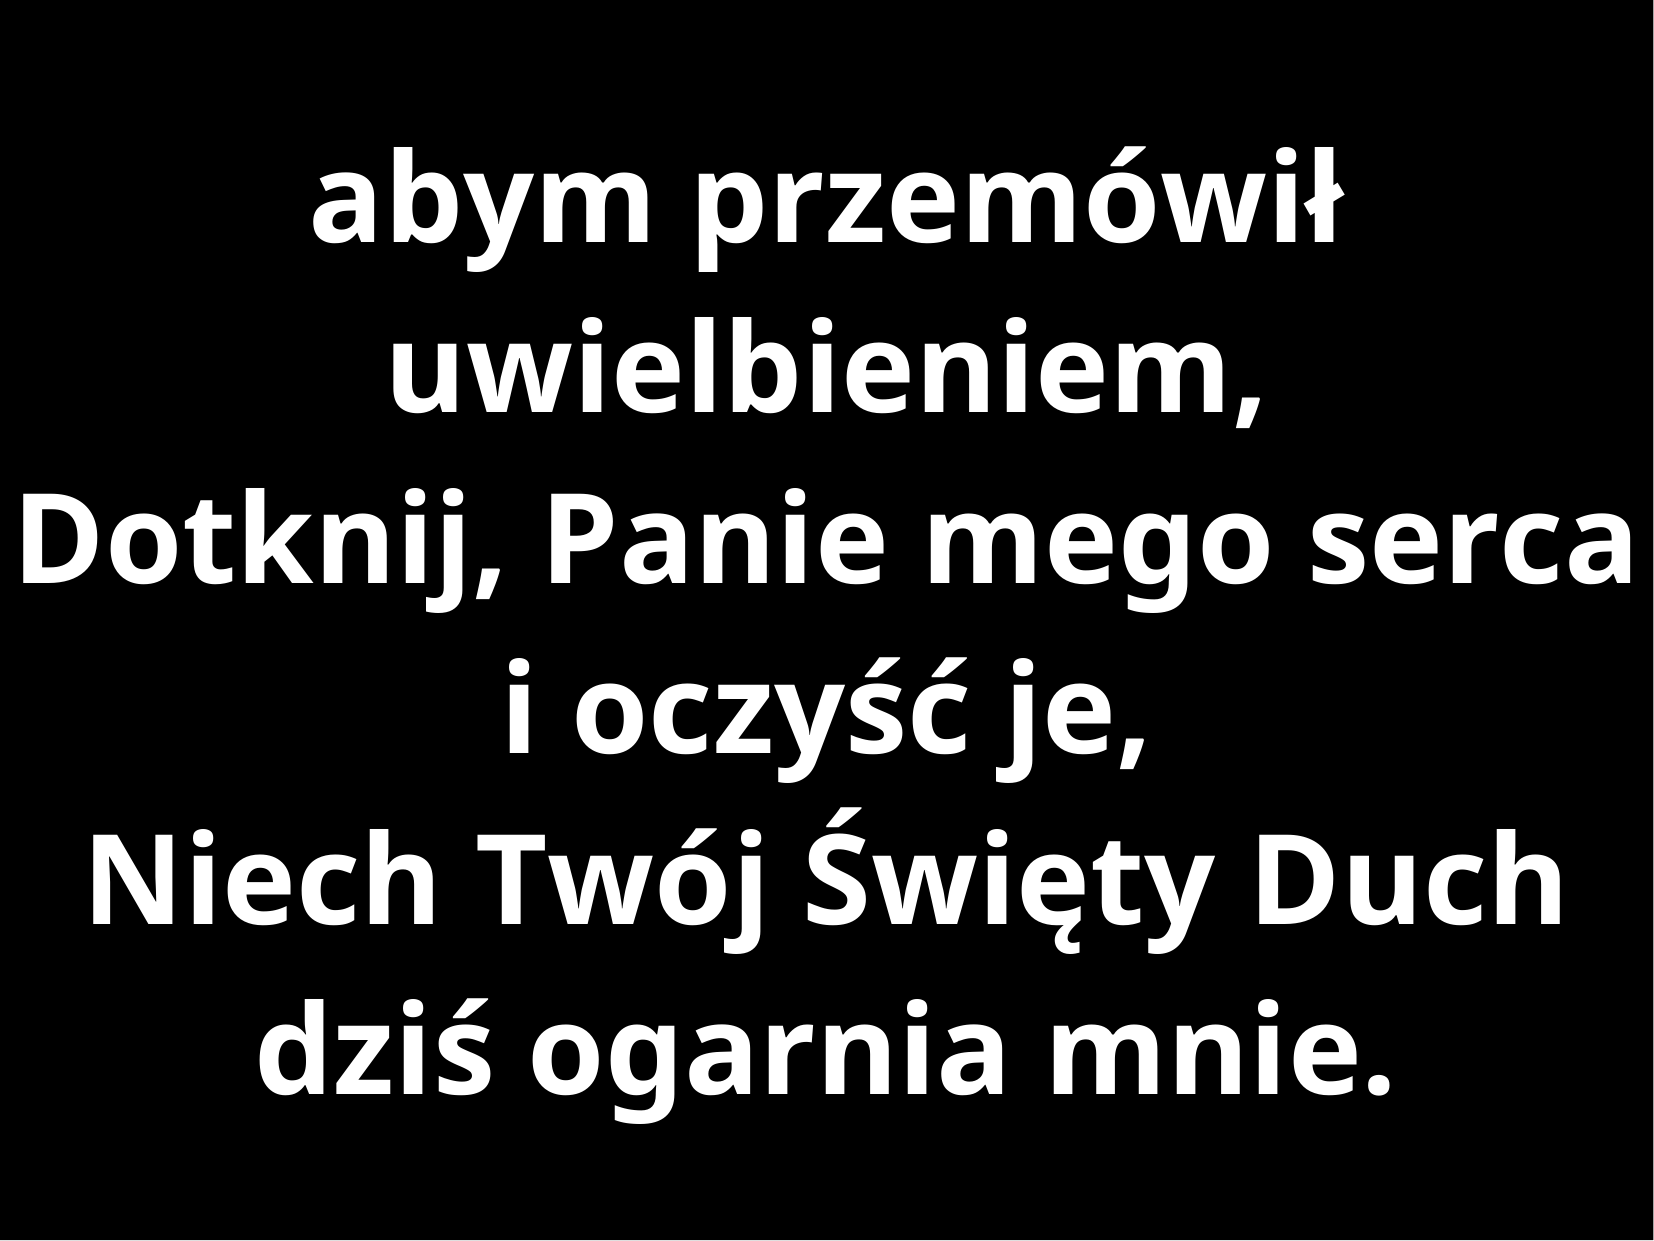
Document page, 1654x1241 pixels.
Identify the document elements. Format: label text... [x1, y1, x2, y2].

title abym przemówił uwielbieniem, Dotknij, Panie mego serca i oczyść je, Niech Twój Święty Duch dziś ogarnia mnie. [0, 0, 1654, 1241]
